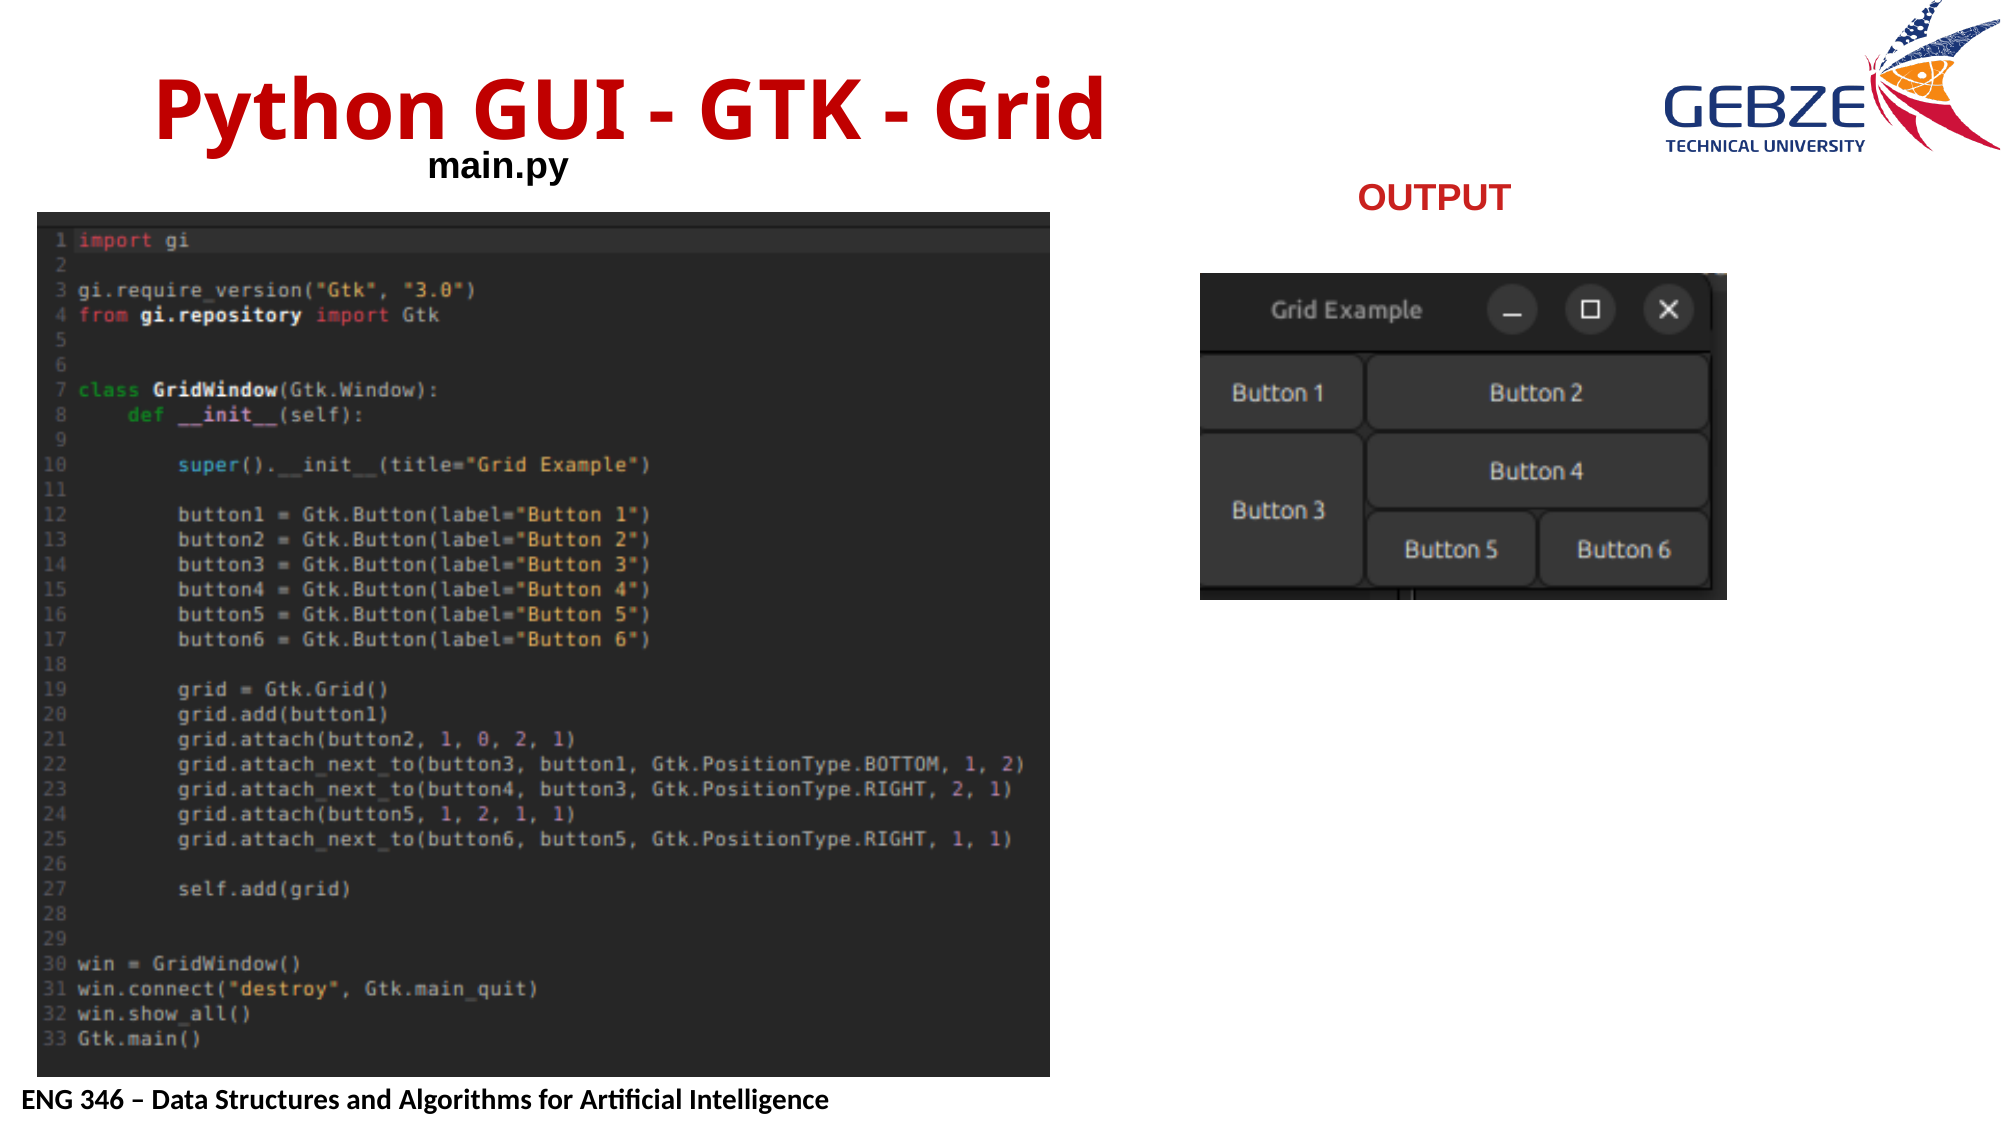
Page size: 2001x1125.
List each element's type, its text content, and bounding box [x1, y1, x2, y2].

title Python GUI - GTK - Grid [137, 59, 1650, 165]
picture [1200, 273, 1727, 600]
picture [37, 212, 1050, 1078]
picture [1665, 0, 2001, 152]
text_box OUTPUT [1342, 165, 1613, 264]
text_box main.py [412, 133, 750, 212]
